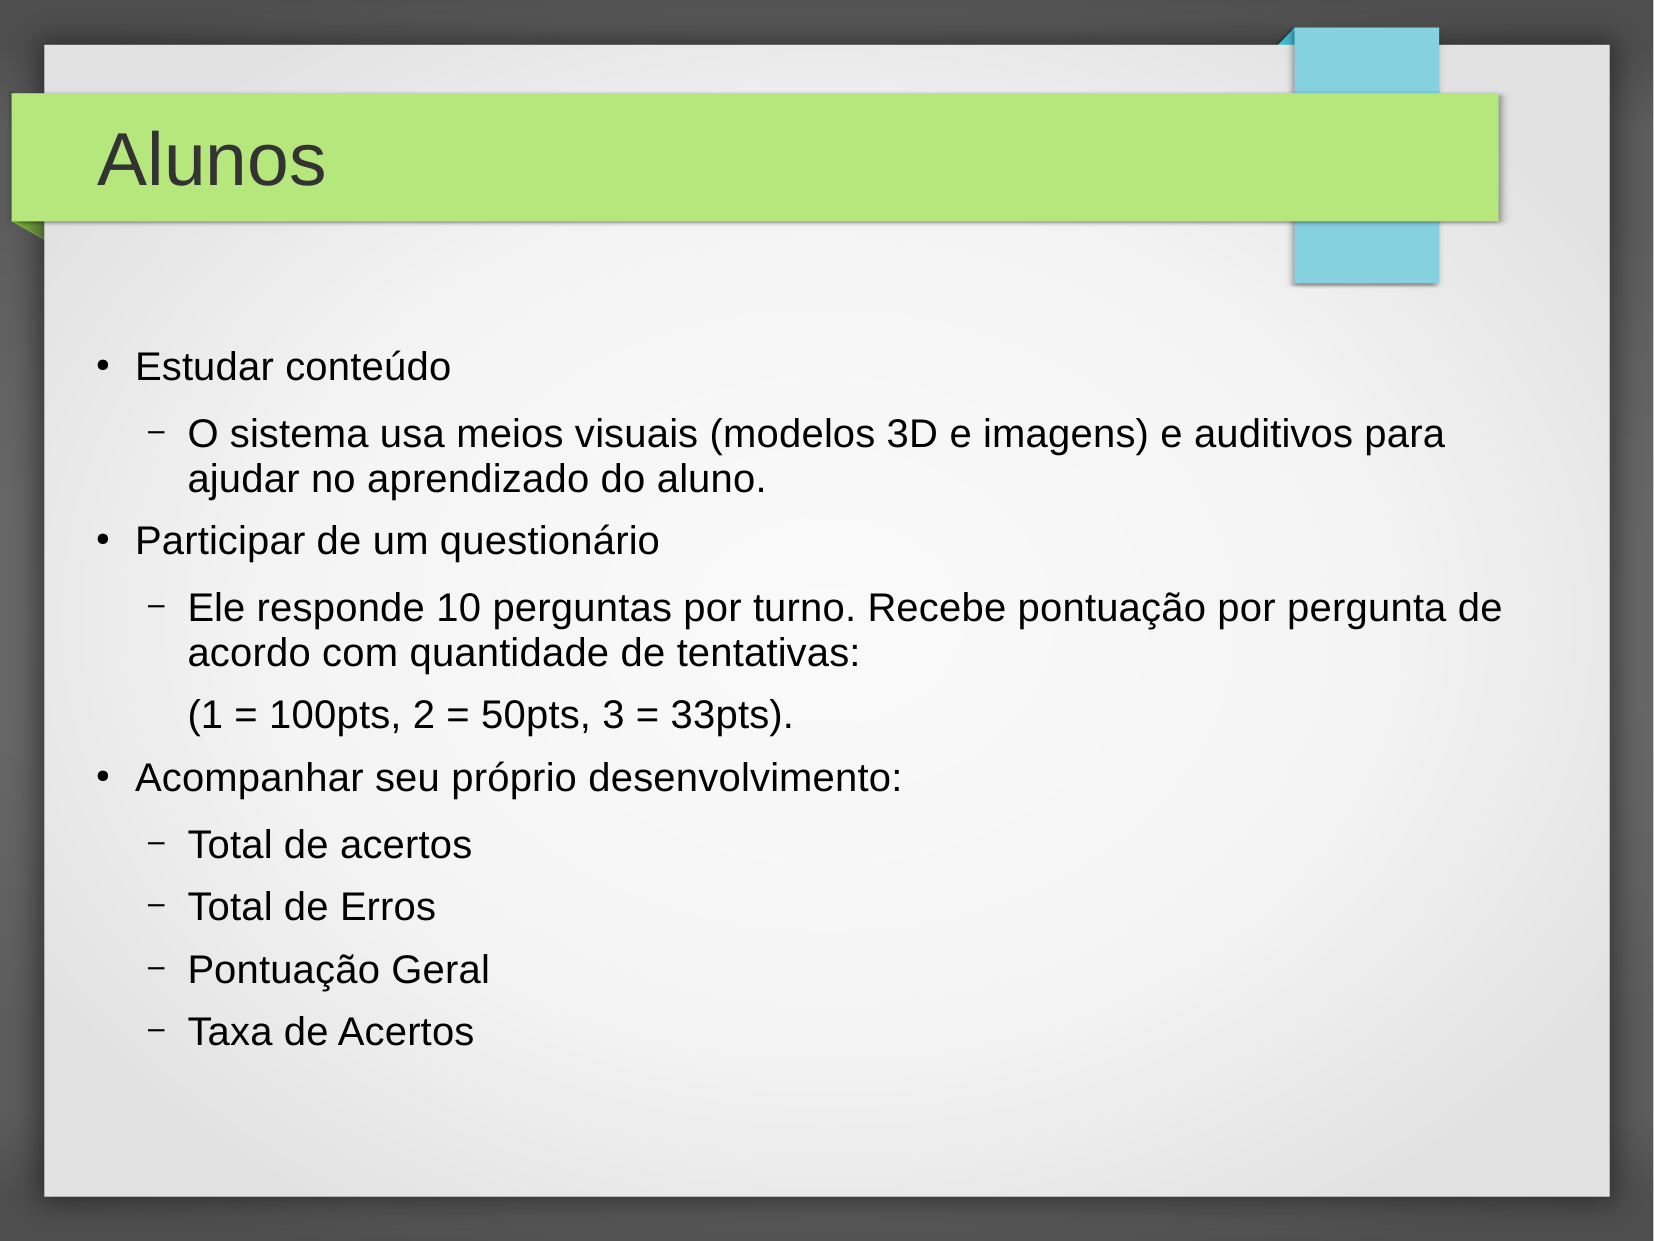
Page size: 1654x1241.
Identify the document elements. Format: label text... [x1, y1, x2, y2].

list Estudar conteúdo O sistema usa meios visuais (modelos 3D e imagens) e auditivos para ajudar no aprendizado do aluno. Participar de um questionário Ele responde 10 perguntas por turno. Recebe pontuação por pergunta de acordo com quantidade de tentativas: (1 = 100pts, 2 = 50pts, 3 = 33pts). Acompanhar seu próprio desenvolvimento: Total de acertos Total de Erros Pontuação Geral Taxa de Acertos [82, 343, 1538, 1063]
title Alunos [70, 106, 1229, 213]
picture [0, 0, 1654, 1241]
